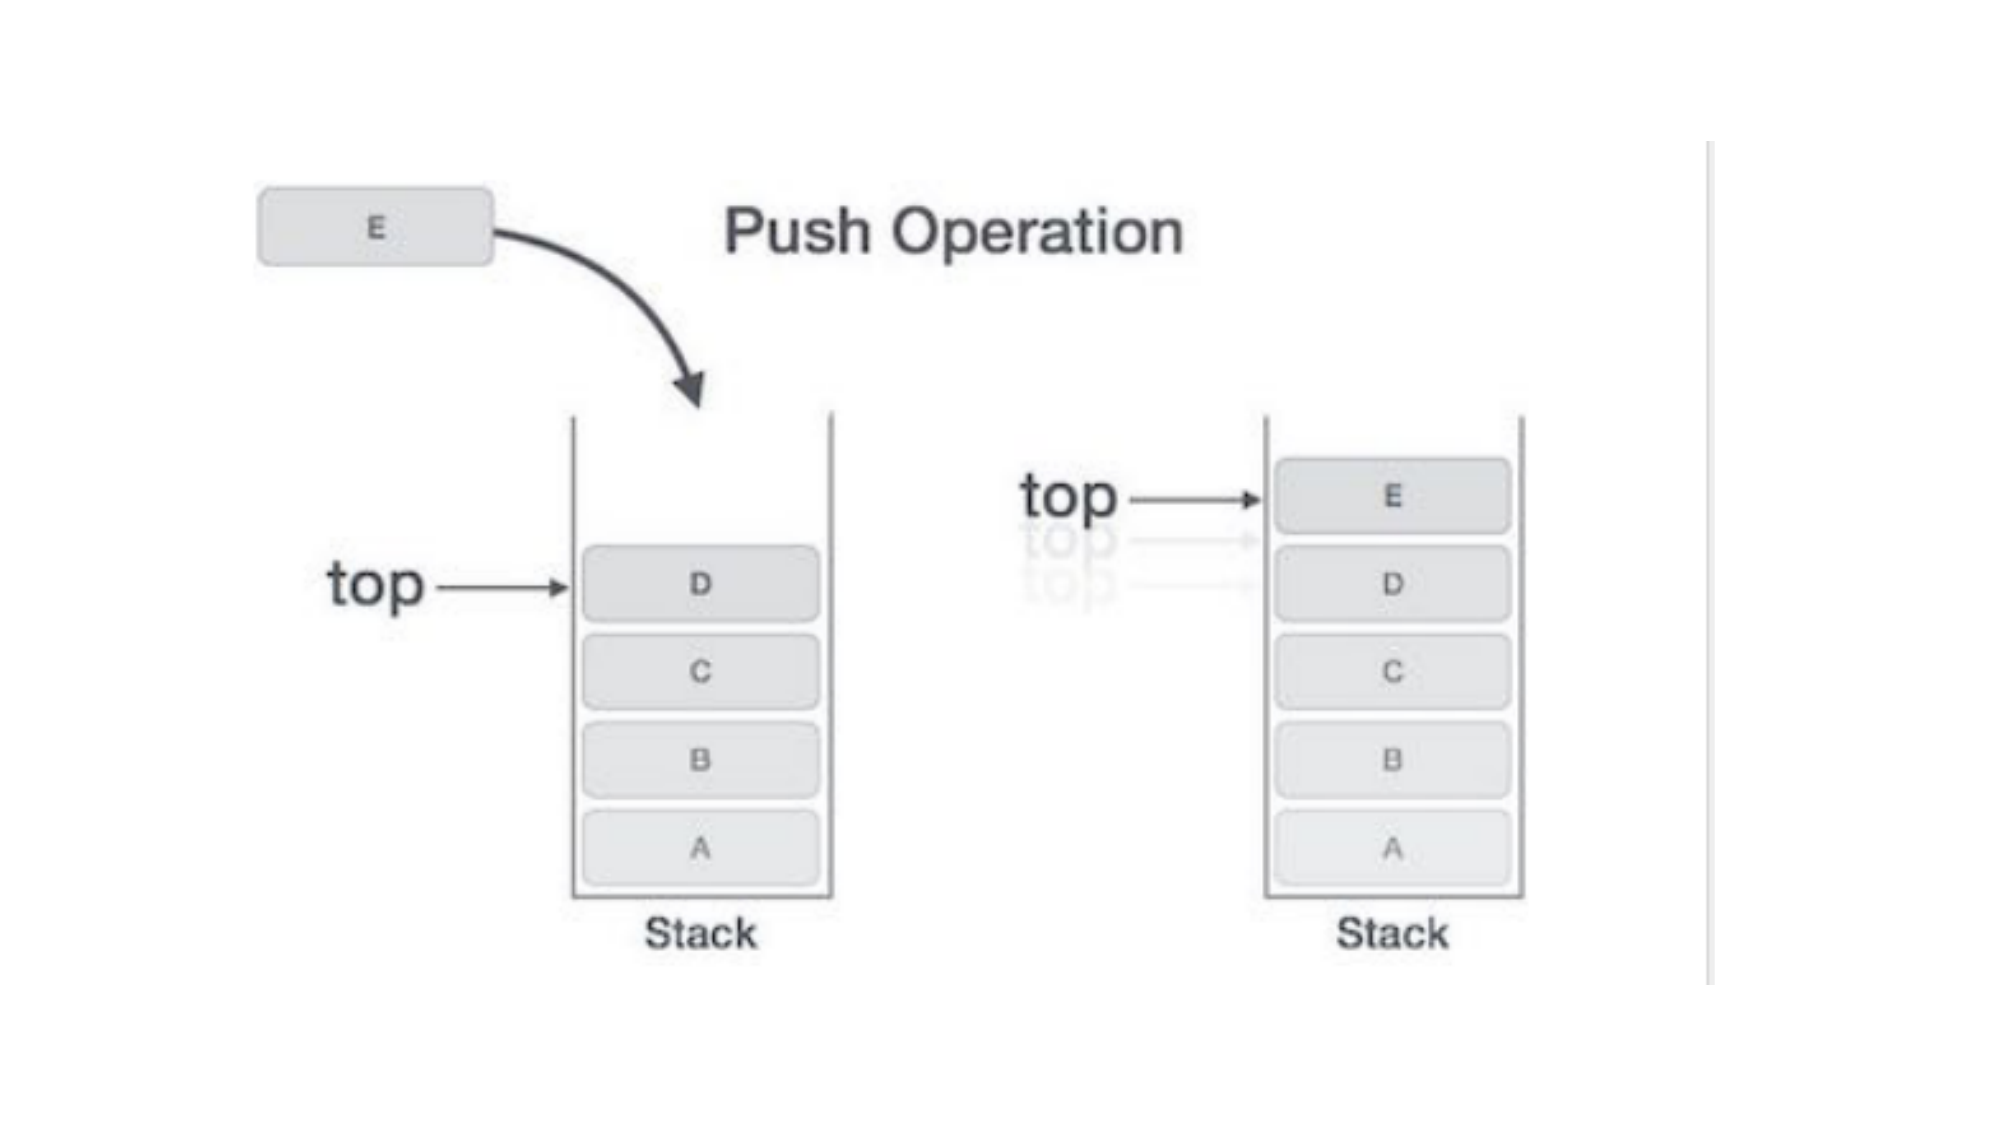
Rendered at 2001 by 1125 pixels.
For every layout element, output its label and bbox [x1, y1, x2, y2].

picture [85, 141, 1715, 985]
